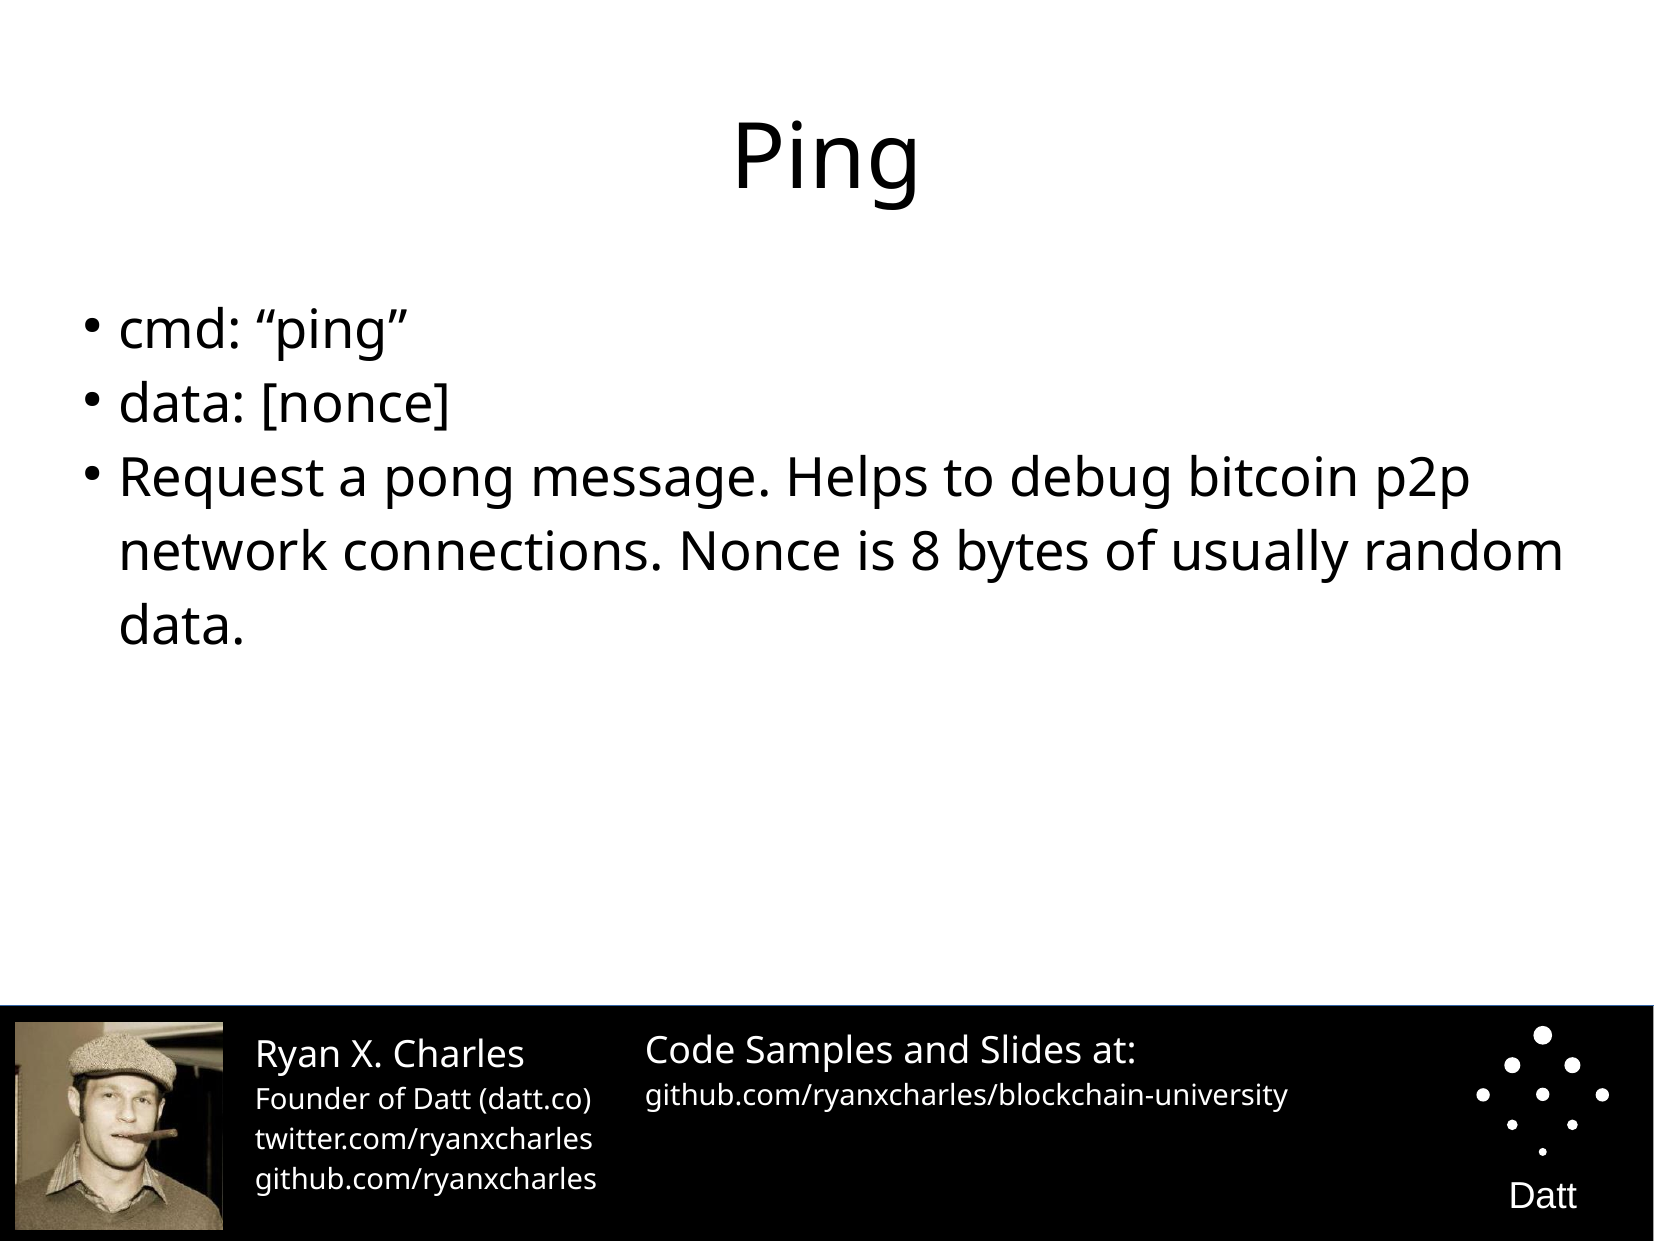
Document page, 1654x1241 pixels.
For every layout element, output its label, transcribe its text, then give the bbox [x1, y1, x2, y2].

text_box [0, 1005, 1654, 1241]
picture [1475, 1023, 1611, 1159]
text_box Datt [1452, 1167, 1633, 1241]
text_box Ryan X. Charles Founder of Datt (datt.co) twitter.com/ryanxcharles github.com/ryanxcharles [240, 1020, 976, 1241]
text_box Code Samples and Slides at: github.com/ryanxcharles/blockchain-university [630, 1015, 1403, 1156]
subtitle cmd: “ping” data: [nonce] Request a pong message. Helps to debug bitcoin p2p network connections. Nonce is 8 bytes of usually random data. [82, 290, 1571, 1005]
title Ping [82, 49, 1571, 257]
picture [15, 1022, 223, 1231]
